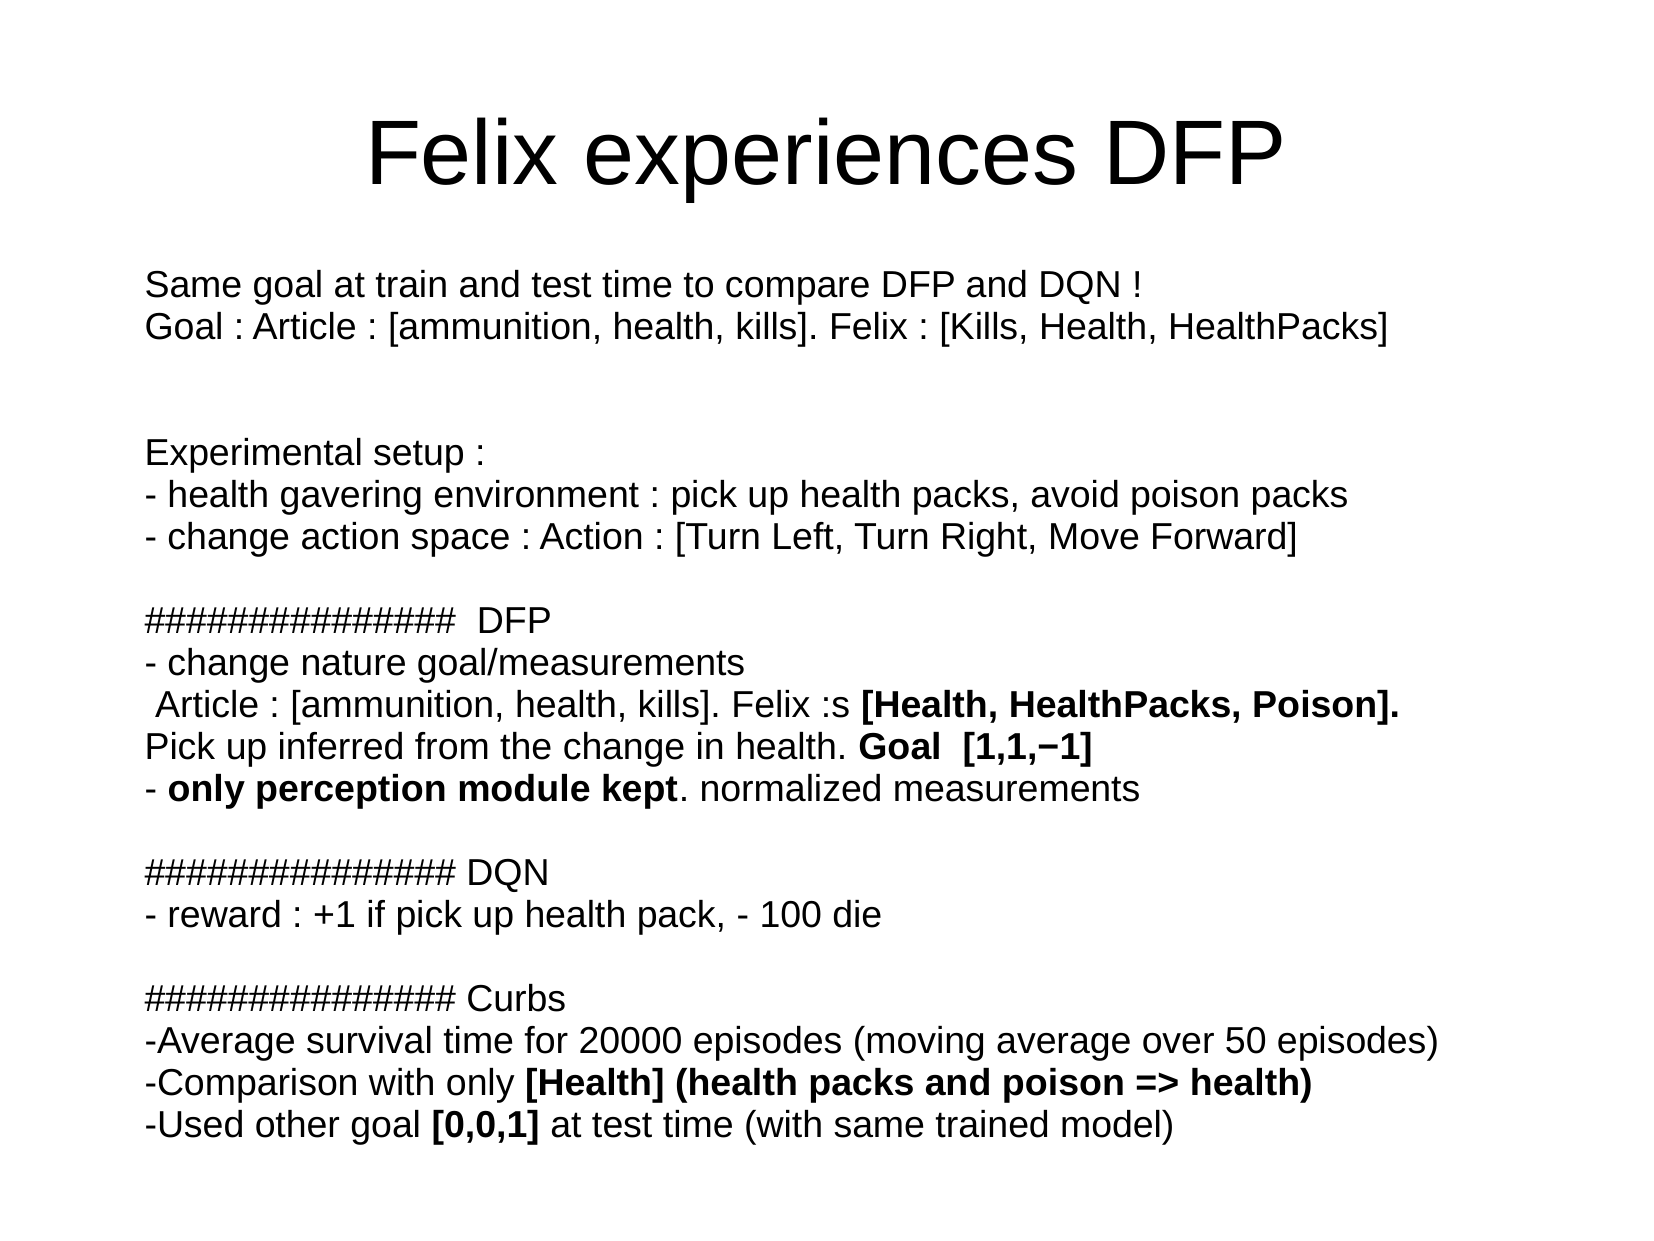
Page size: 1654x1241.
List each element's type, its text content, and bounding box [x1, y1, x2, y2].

text_box Same goal at train and test time to compare DFP and DQN ! Goal : Article : [ammunition, health, kills]. Felix : [Kills, Health, HealthPacks] Experimental setup : - health gavering environment : pick up health packs, avoid poison packs - change action space : Action : [Turn Left, Turn Right, Move Forward] ############### DFP - change nature goal/measurements Article : [ammunition, health, kills]. Felix :s [Health, HealthPacks, Poison]. Pick up inferred from the change in health. Goal [1,1,−1] - only perception module kept. normalized measurements ############### DQN - reward : +1 if pick up health pack, - 100 die ############### Curbs -Average survival time for 20000 episodes (moving average over 50 episodes) -Comparison with only [Health] (health packs and poison => health) -Used other goal [0,0,1] at test time (with same trained model) [129, 256, 1571, 1241]
title Felix experiences DFP [82, 49, 1571, 257]
